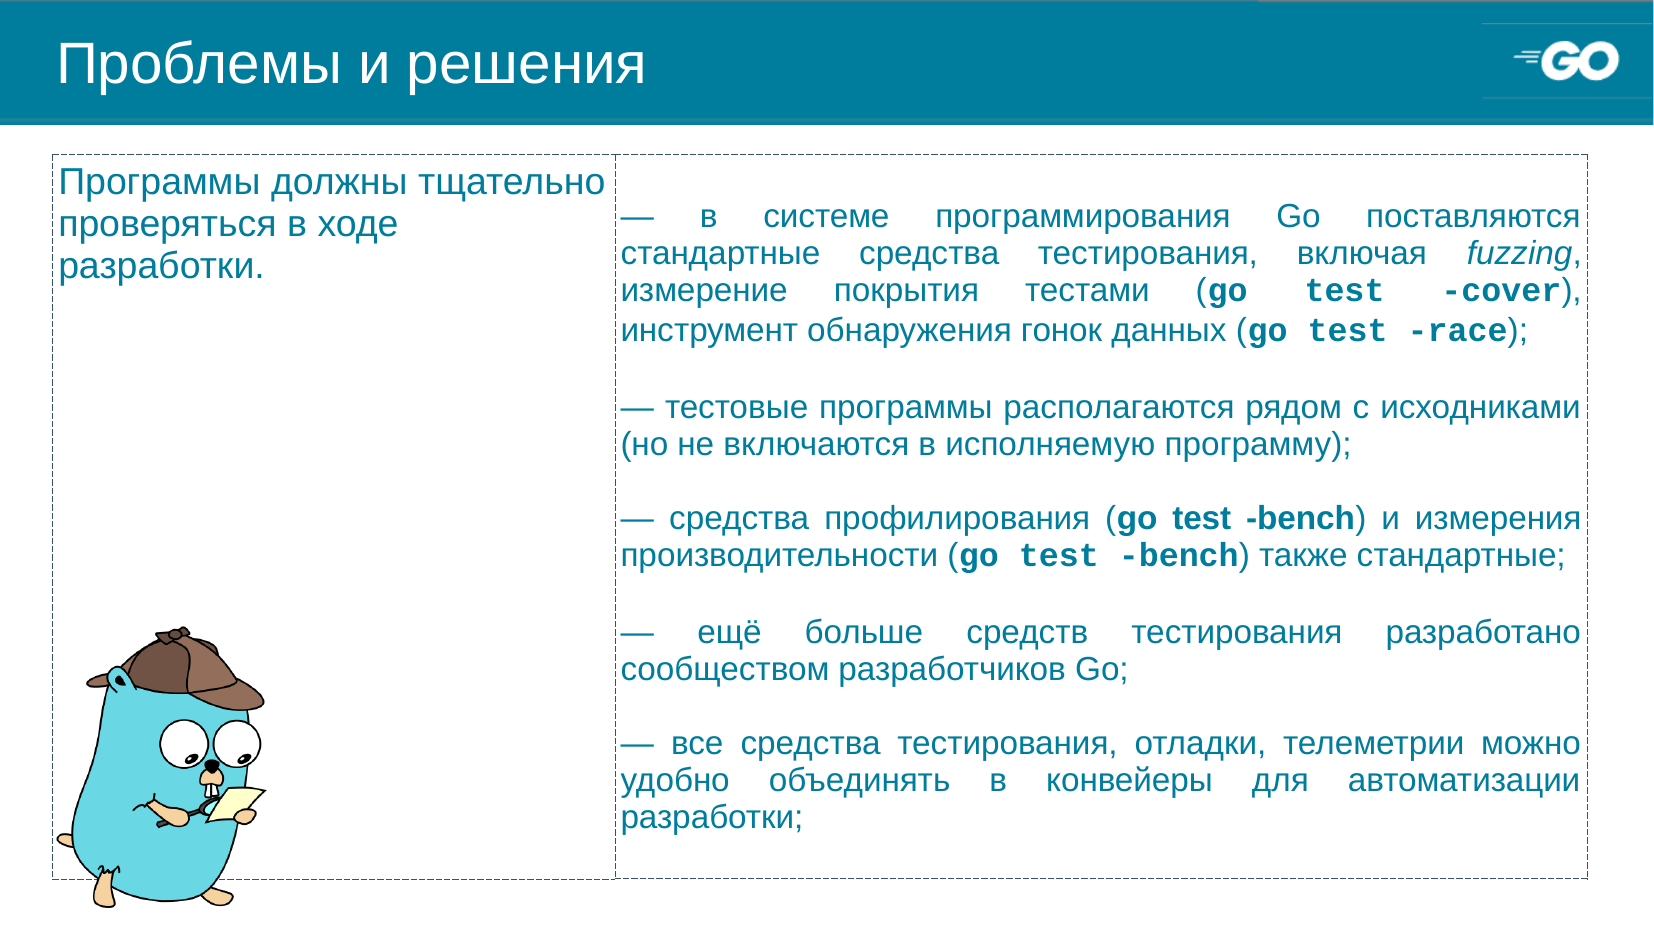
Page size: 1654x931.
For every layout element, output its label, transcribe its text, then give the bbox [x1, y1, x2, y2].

text_box Проблемы и решения [41, 23, 1495, 104]
picture [1542, 41, 1619, 81]
table_header — в системе программирования Go поставляются стандартные средства тестирования, включая fuzzing, измерение покрытия тестами (go test -cover), инструмент обнаружения гонок данных (go test -race); — тестовые программы располагаются рядом с исходниками (но не включаются в исполняемую программу); — средства профилирования (go test -bench) и измерения производительности (go test -bench) также стандартные; — ещё больше средств тестирования разработано сообществом разработчиков Go; — все средства тестирования, отладки, телеметрии можно удобно объединять в конвейеры для автоматизации разработки; [615, 155, 1588, 879]
table_header Программы должны тщательно проверяться в ходе разработки. [52, 155, 615, 879]
picture [11, 620, 325, 916]
